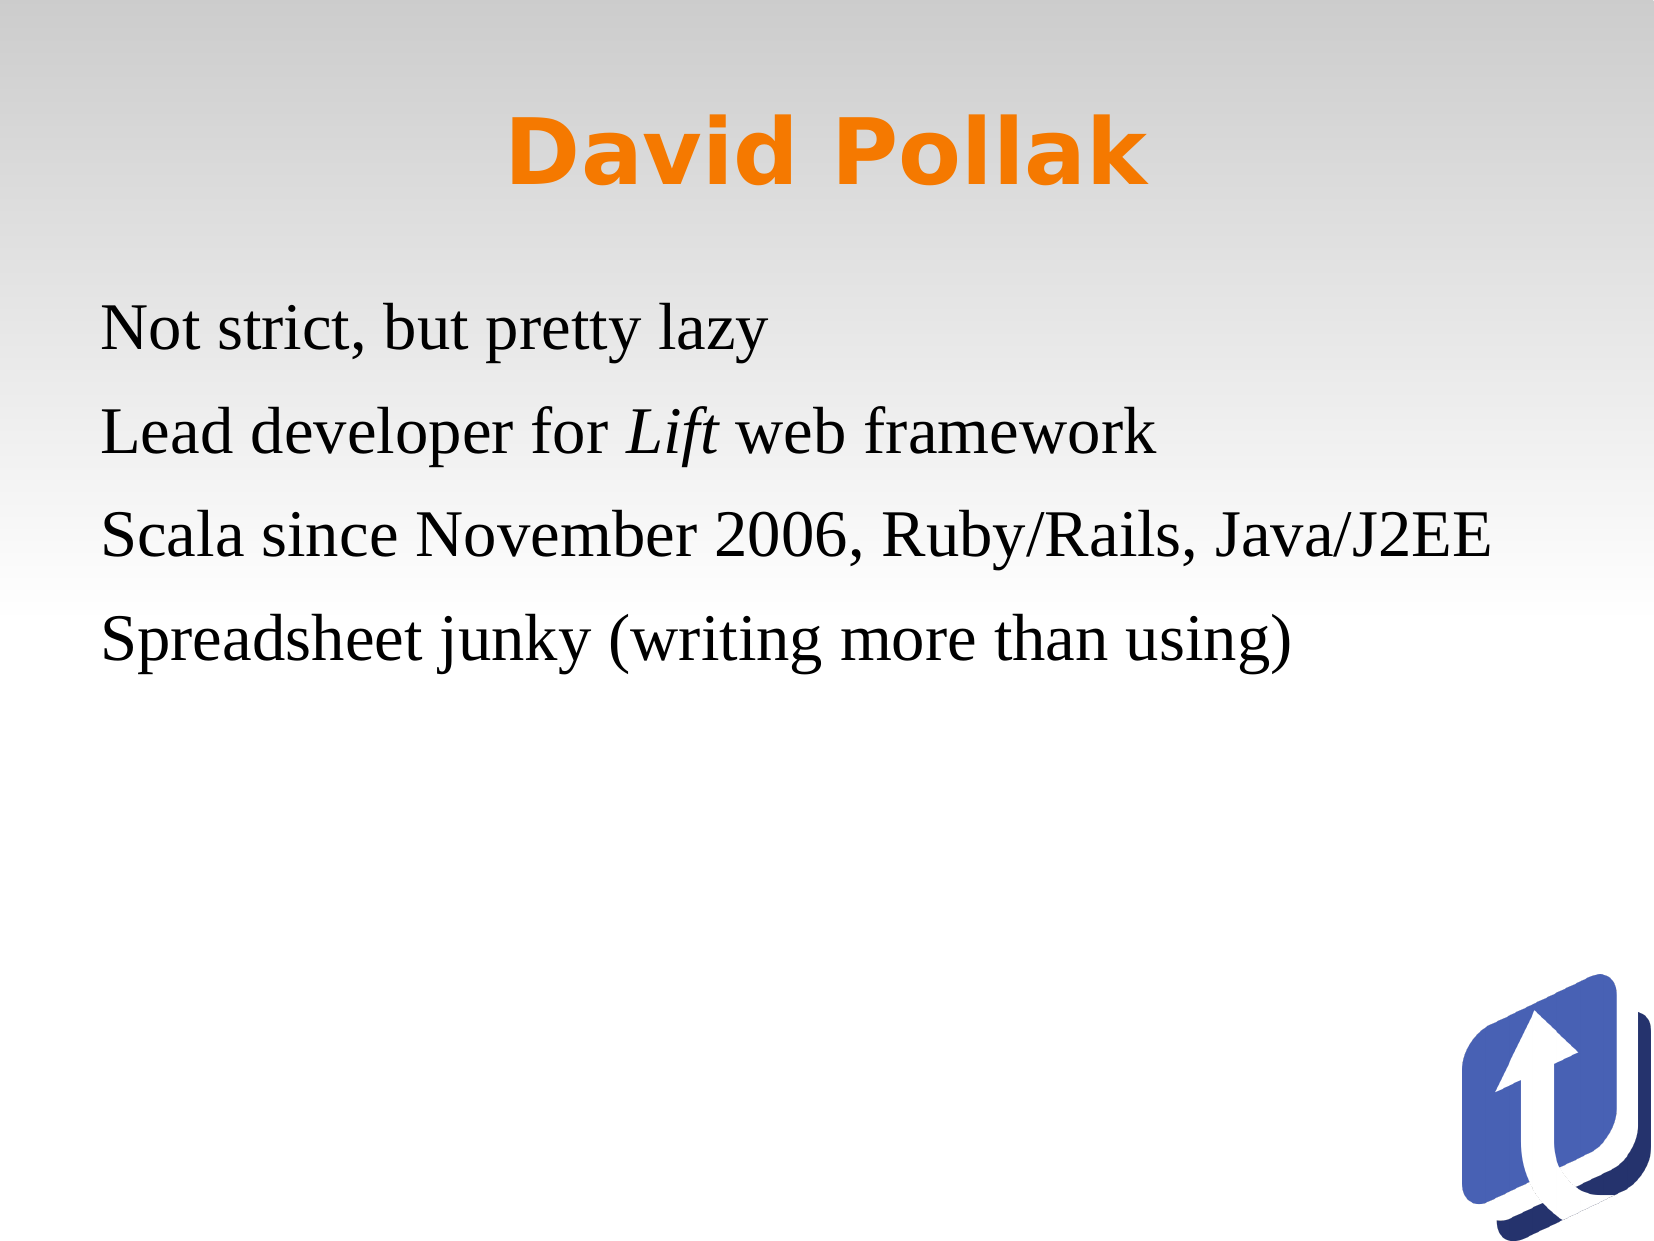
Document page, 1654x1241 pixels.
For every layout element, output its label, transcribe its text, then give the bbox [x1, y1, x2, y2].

picture [1462, 974, 1651, 1241]
list Not strict, but pretty lazy Lead developer for Lift web framework Scala since November 2006, Ruby/Rails, Java/J2EE Spreadsheet junky (writing more than using) [82, 290, 1571, 1094]
title David Pollak [82, 49, 1571, 257]
